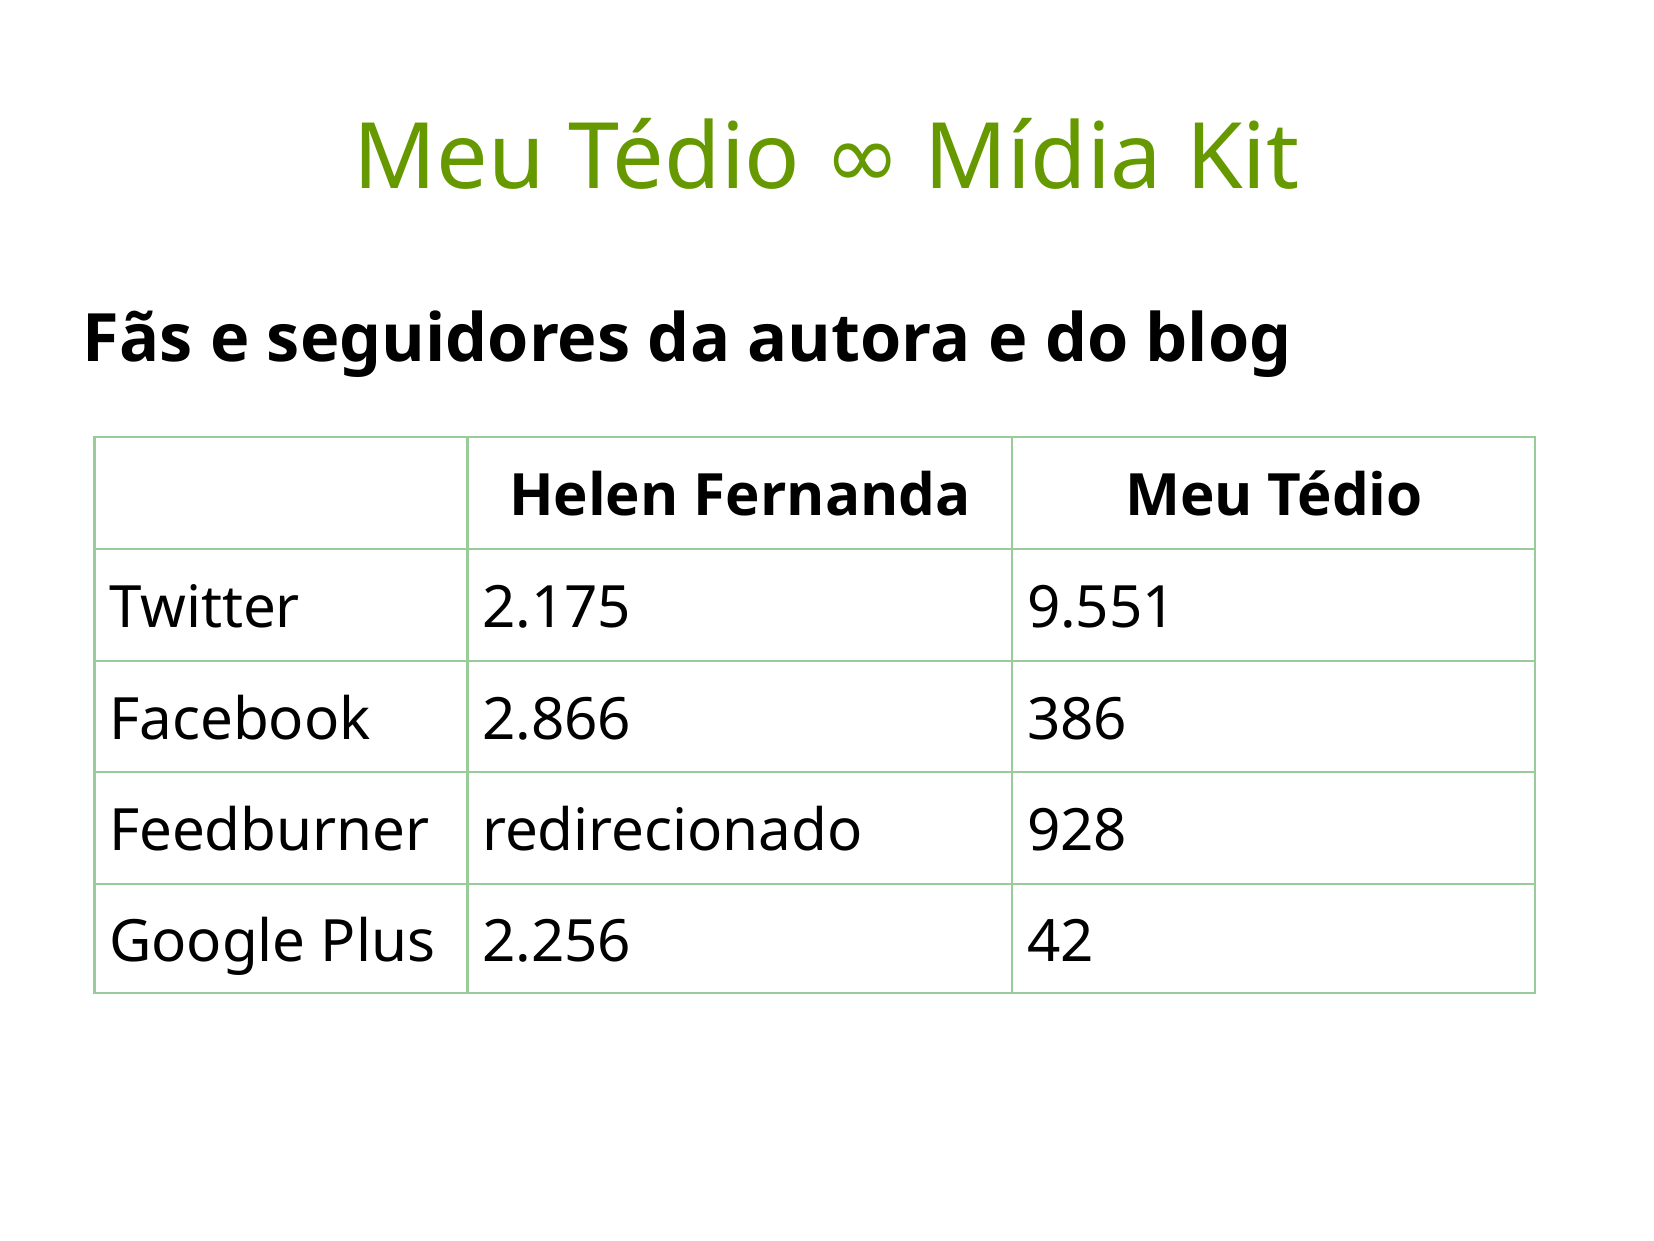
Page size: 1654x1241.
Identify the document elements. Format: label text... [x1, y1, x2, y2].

table_cell 2.175 [469, 550, 1011, 660]
table_cell 2.256 [469, 885, 1011, 992]
table_cell Facebook [96, 662, 466, 771]
table_cell 9.551 [1013, 550, 1534, 660]
table_cell 42 [1013, 885, 1534, 992]
title Meu Tédio ∞ Mídia Kit [82, 49, 1571, 257]
table_header Helen Fernanda [469, 438, 1011, 548]
table_header Meu Tédio [1013, 438, 1534, 548]
table_cell Feedburner [96, 773, 466, 883]
list Fãs e seguidores da autora e do blog [82, 290, 1571, 1010]
table_header [96, 438, 466, 548]
table_cell Twitter [96, 550, 466, 660]
table_cell 2.866 [469, 662, 1011, 771]
table_cell Google Plus [96, 885, 466, 992]
table_cell 386 [1013, 662, 1534, 771]
table_cell 928 [1013, 773, 1534, 883]
table_cell redirecionado [469, 773, 1011, 883]
